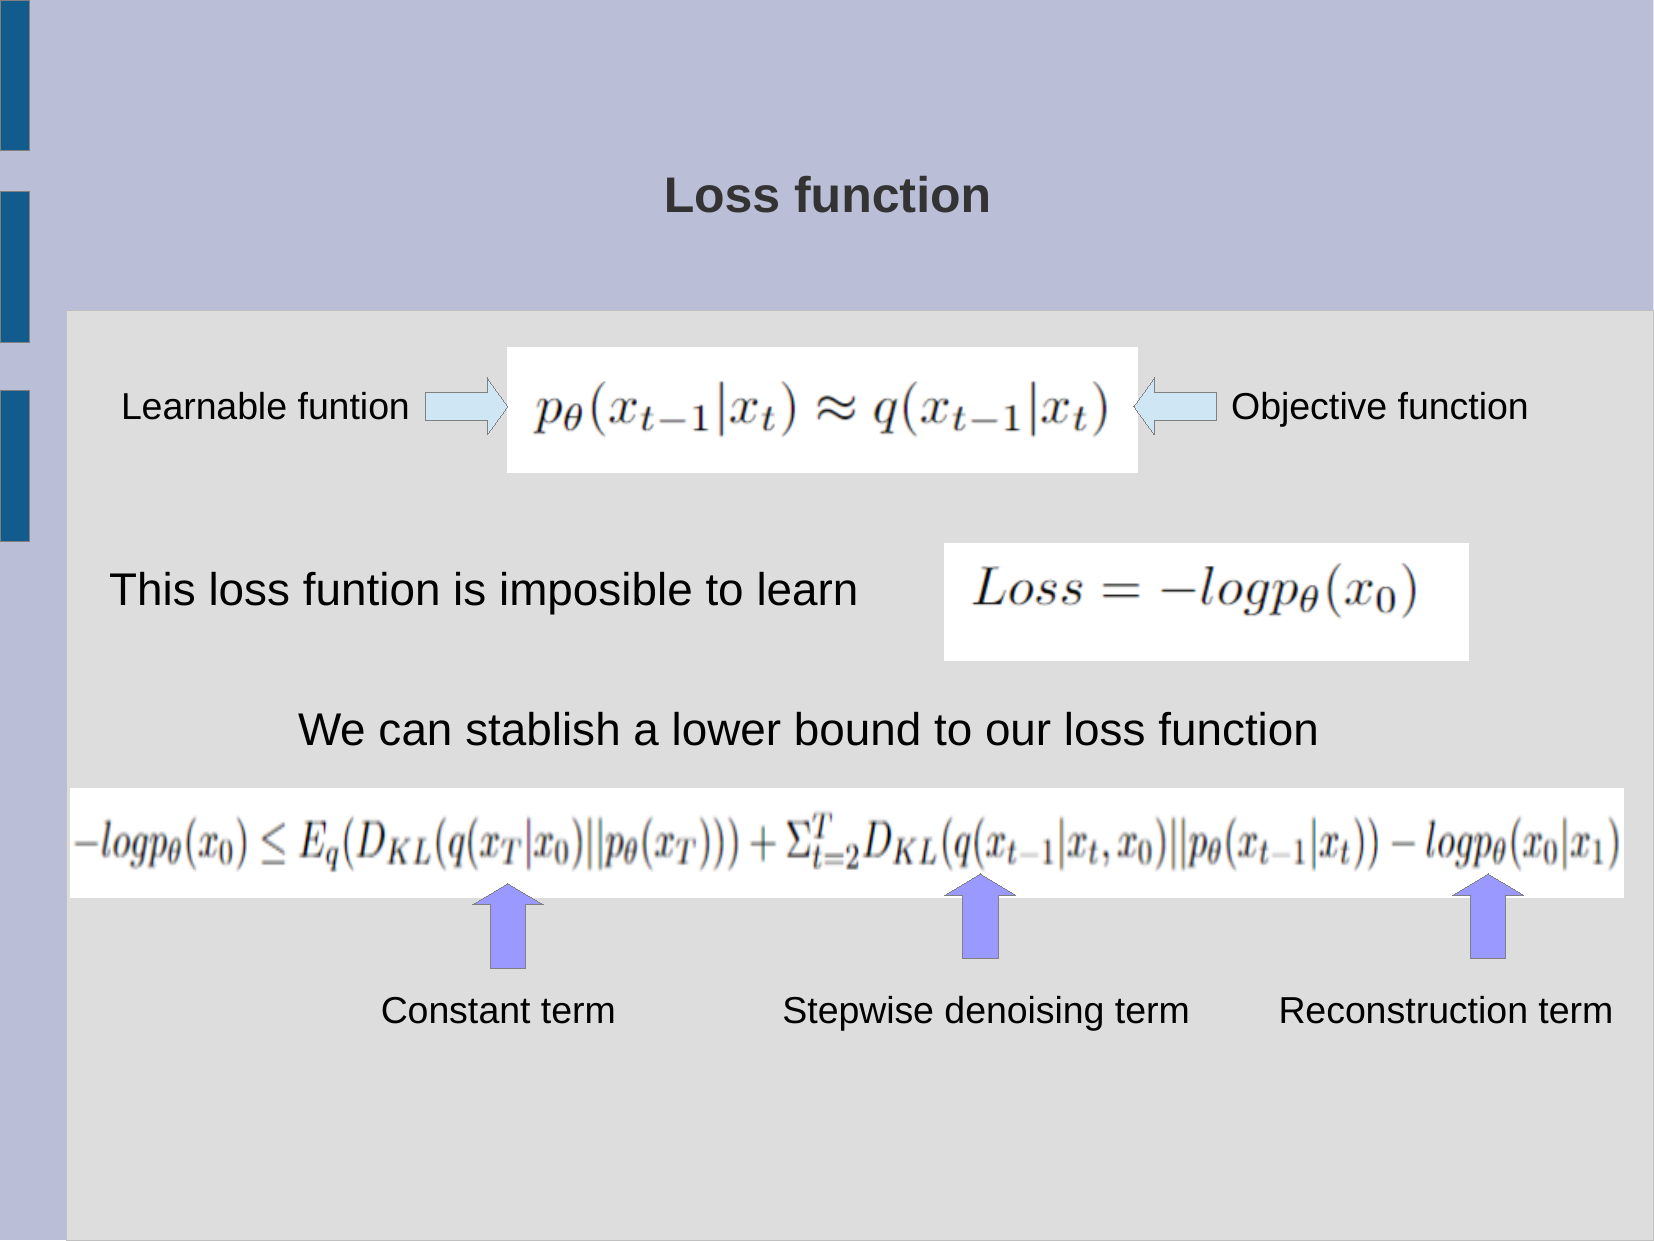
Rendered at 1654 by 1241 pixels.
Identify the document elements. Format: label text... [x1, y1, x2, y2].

text_box [472, 883, 544, 969]
title Loss function [121, 91, 1534, 299]
picture [507, 347, 1138, 473]
picture [70, 788, 1624, 898]
text_box Constant term [366, 982, 721, 1040]
text_box This loss funtion is imposible to learn [94, 556, 898, 650]
text_box [944, 873, 1016, 959]
text_box Stepwise denoising term [767, 982, 1229, 1040]
text_box We can stablish a lower bound to our loss function [283, 696, 1371, 814]
picture [944, 543, 1469, 661]
text_box [1452, 873, 1524, 959]
text_box Reconstruction term [1263, 982, 1630, 1040]
text_box Objective function [1216, 377, 1630, 435]
text_box [425, 377, 508, 435]
text_box Learnable funtion [106, 377, 485, 435]
text_box [1133, 377, 1217, 435]
